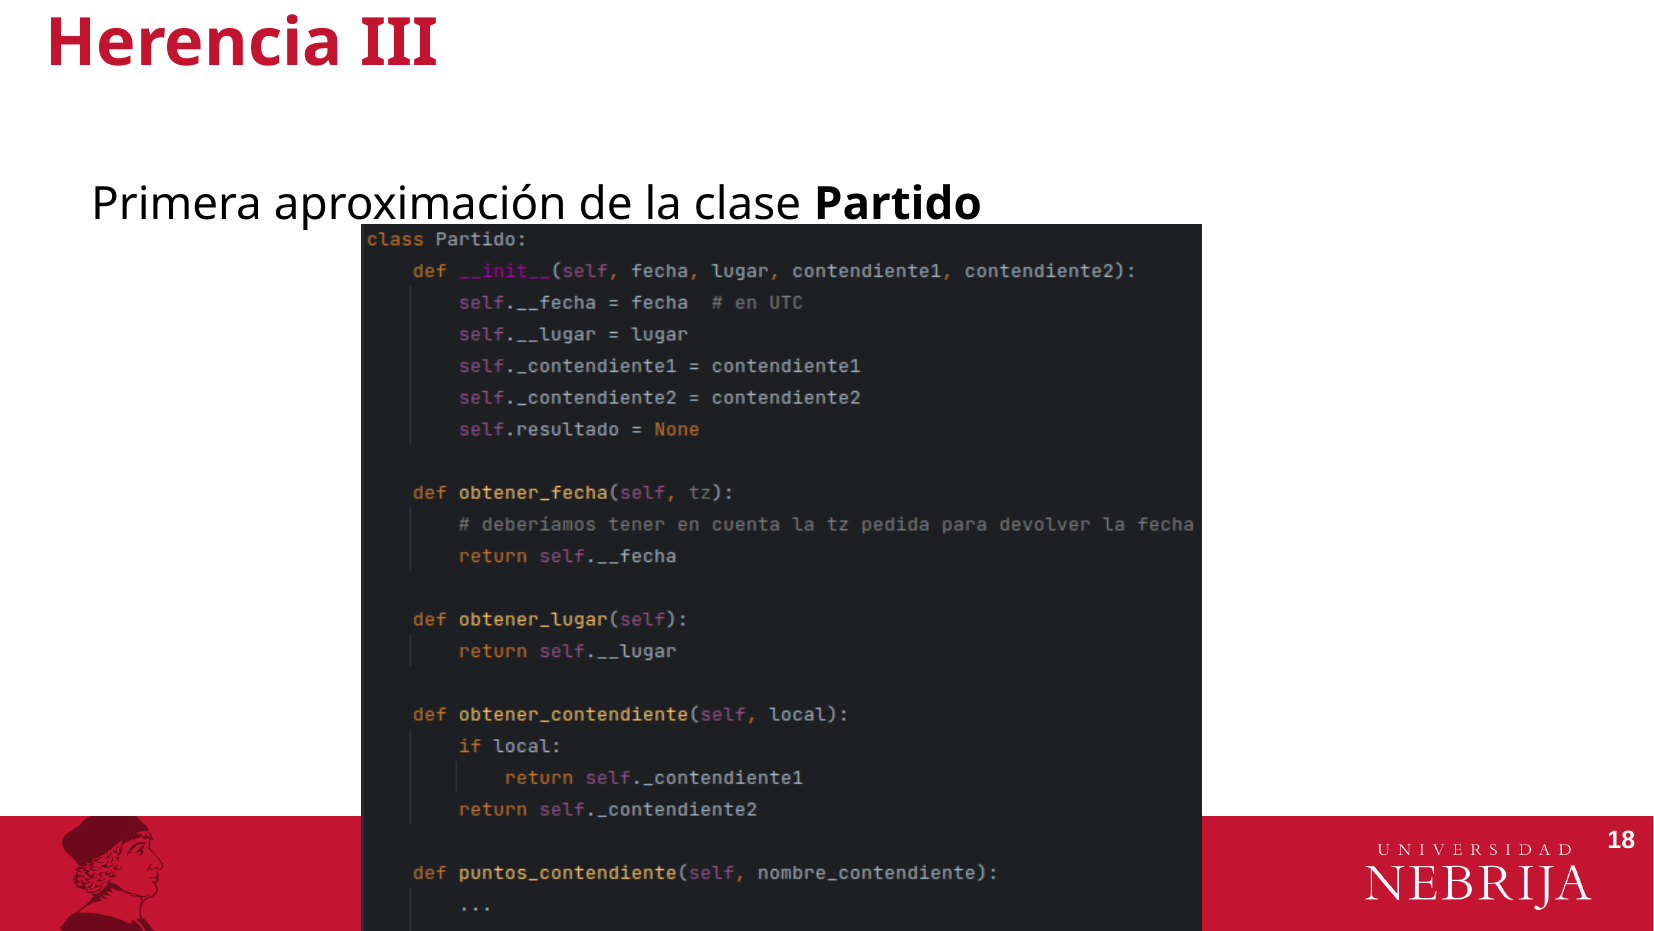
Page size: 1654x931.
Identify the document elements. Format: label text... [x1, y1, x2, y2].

text_box Primera aproximación de la clase Partido [41, 112, 1654, 788]
text_box Herencia III [0, 0, 1650, 87]
picture [0, 224, 1654, 931]
